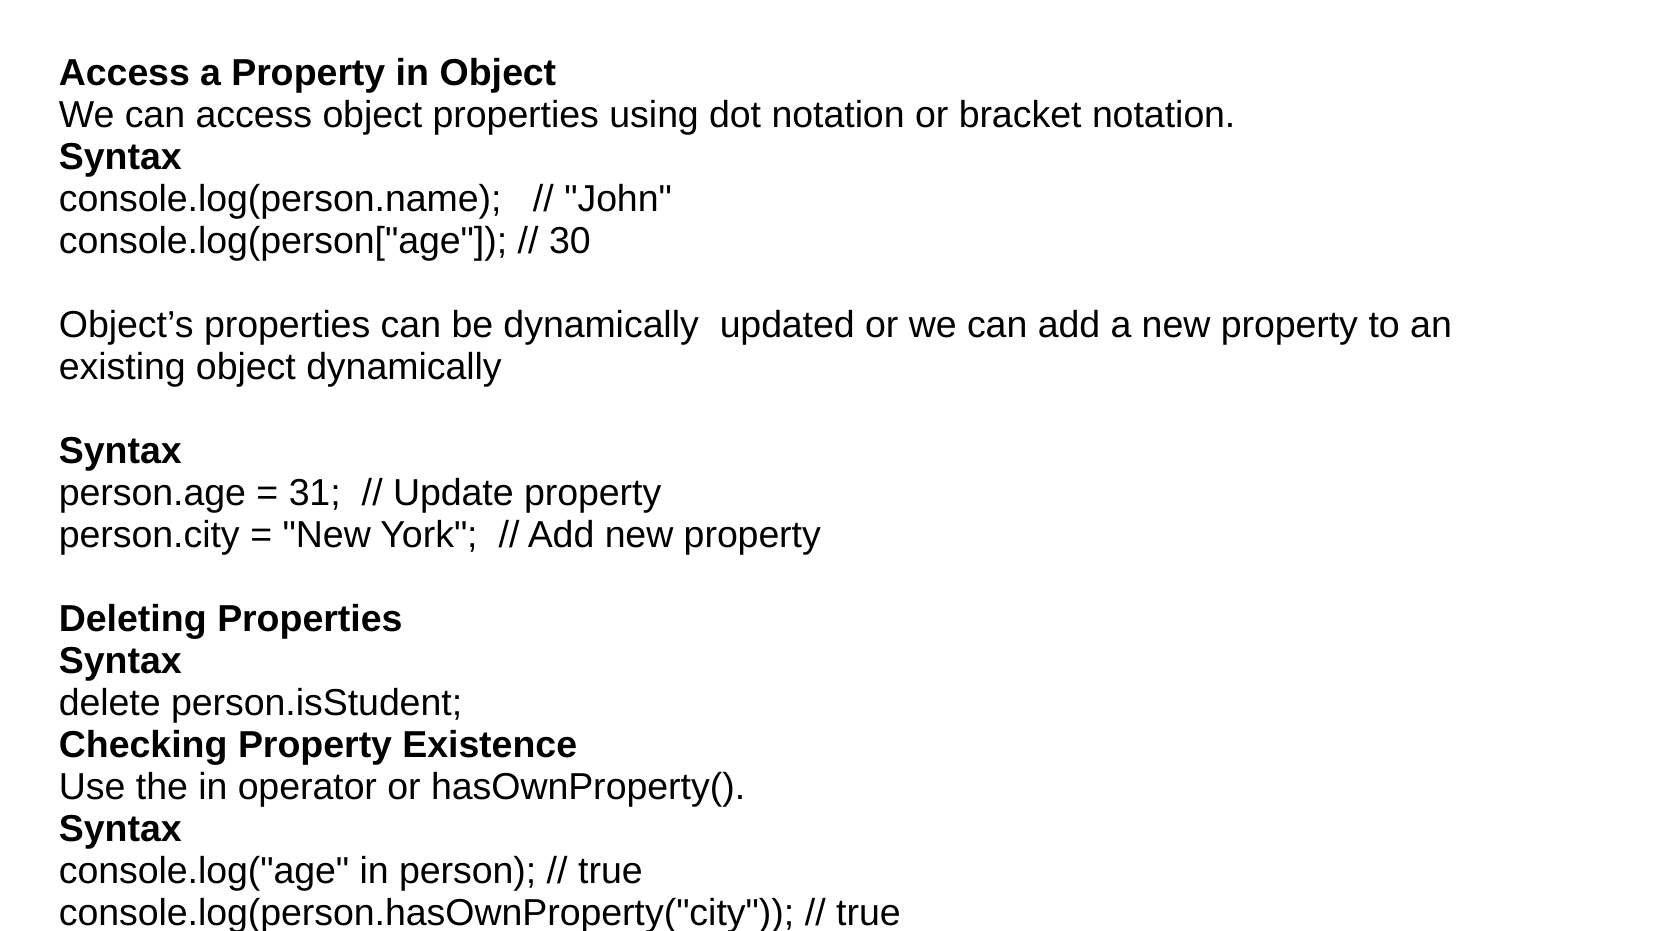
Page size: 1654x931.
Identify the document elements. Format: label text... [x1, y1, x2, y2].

subtitle Access a Property in Object We can access object properties using dot notation or bracket notation. Syntax console.log(person.name); // "John" console.log(person["age"]); // 30 Object’s properties can be dynamically updated or we can add a new property to an existing object dynamically Syntax person.age = 31; // Update property person.city = "New York"; // Add new property Deleting Properties Syntax delete person.isStudent; Checking Property Existence Use the in operator or hasOwnProperty(). Syntax console.log("age" in person); // true console.log(person.hasOwnProperty("city")); // true [59, 51, 1548, 931]
title [88, 15, 1577, 171]
